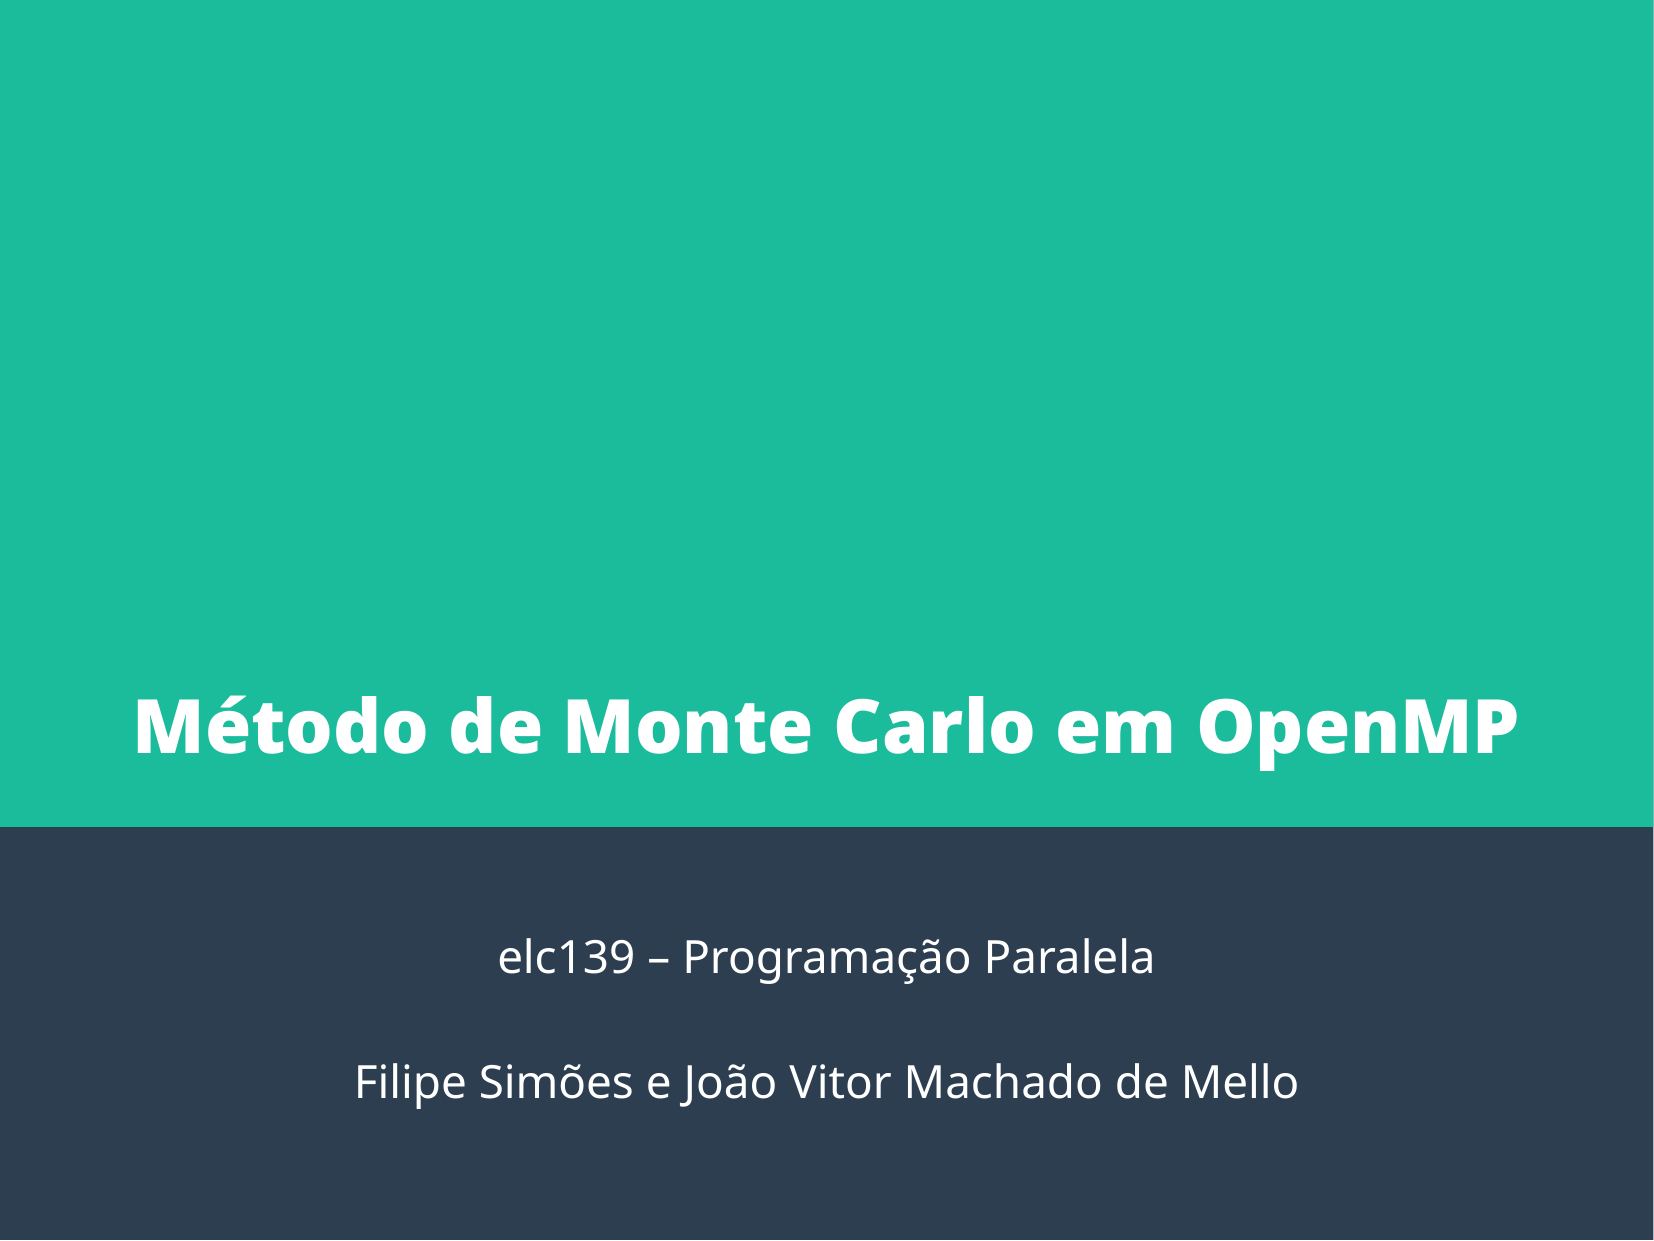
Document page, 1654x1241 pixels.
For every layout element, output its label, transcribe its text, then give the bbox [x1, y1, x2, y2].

subtitle elc139 – Programação Paralela Filipe Simões e João Vitor Machado de Mello [59, 856, 1595, 1182]
title Método de Monte Carlo em OpenMP [59, 620, 1595, 778]
